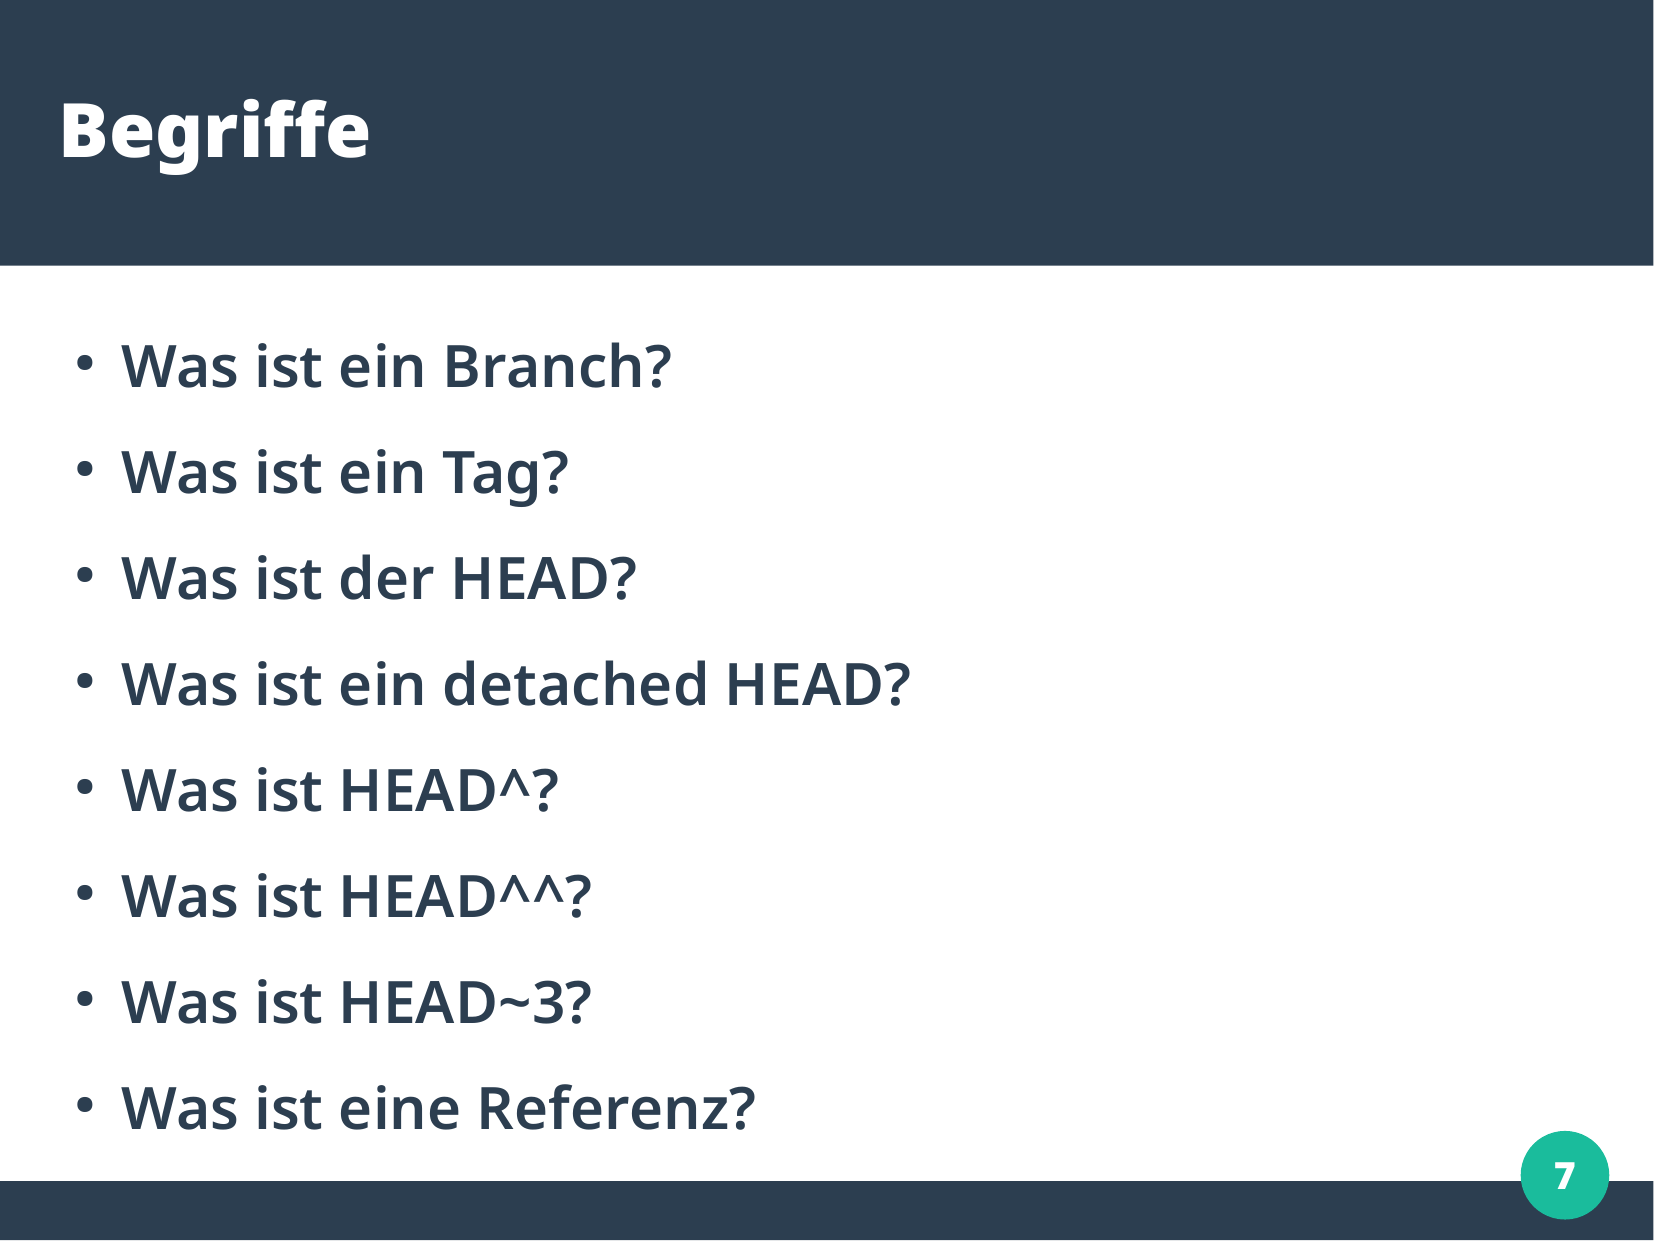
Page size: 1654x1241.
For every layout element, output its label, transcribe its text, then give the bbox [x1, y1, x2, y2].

title Begriffe [59, 49, 1595, 207]
list Was ist ein Branch? Was ist ein Tag? Was ist der HEAD? Was ist ein detached HEAD? Was ist HEAD^? Was ist HEAD^^? Was ist HEAD~3? Was ist eine Referenz? [59, 324, 1595, 1152]
